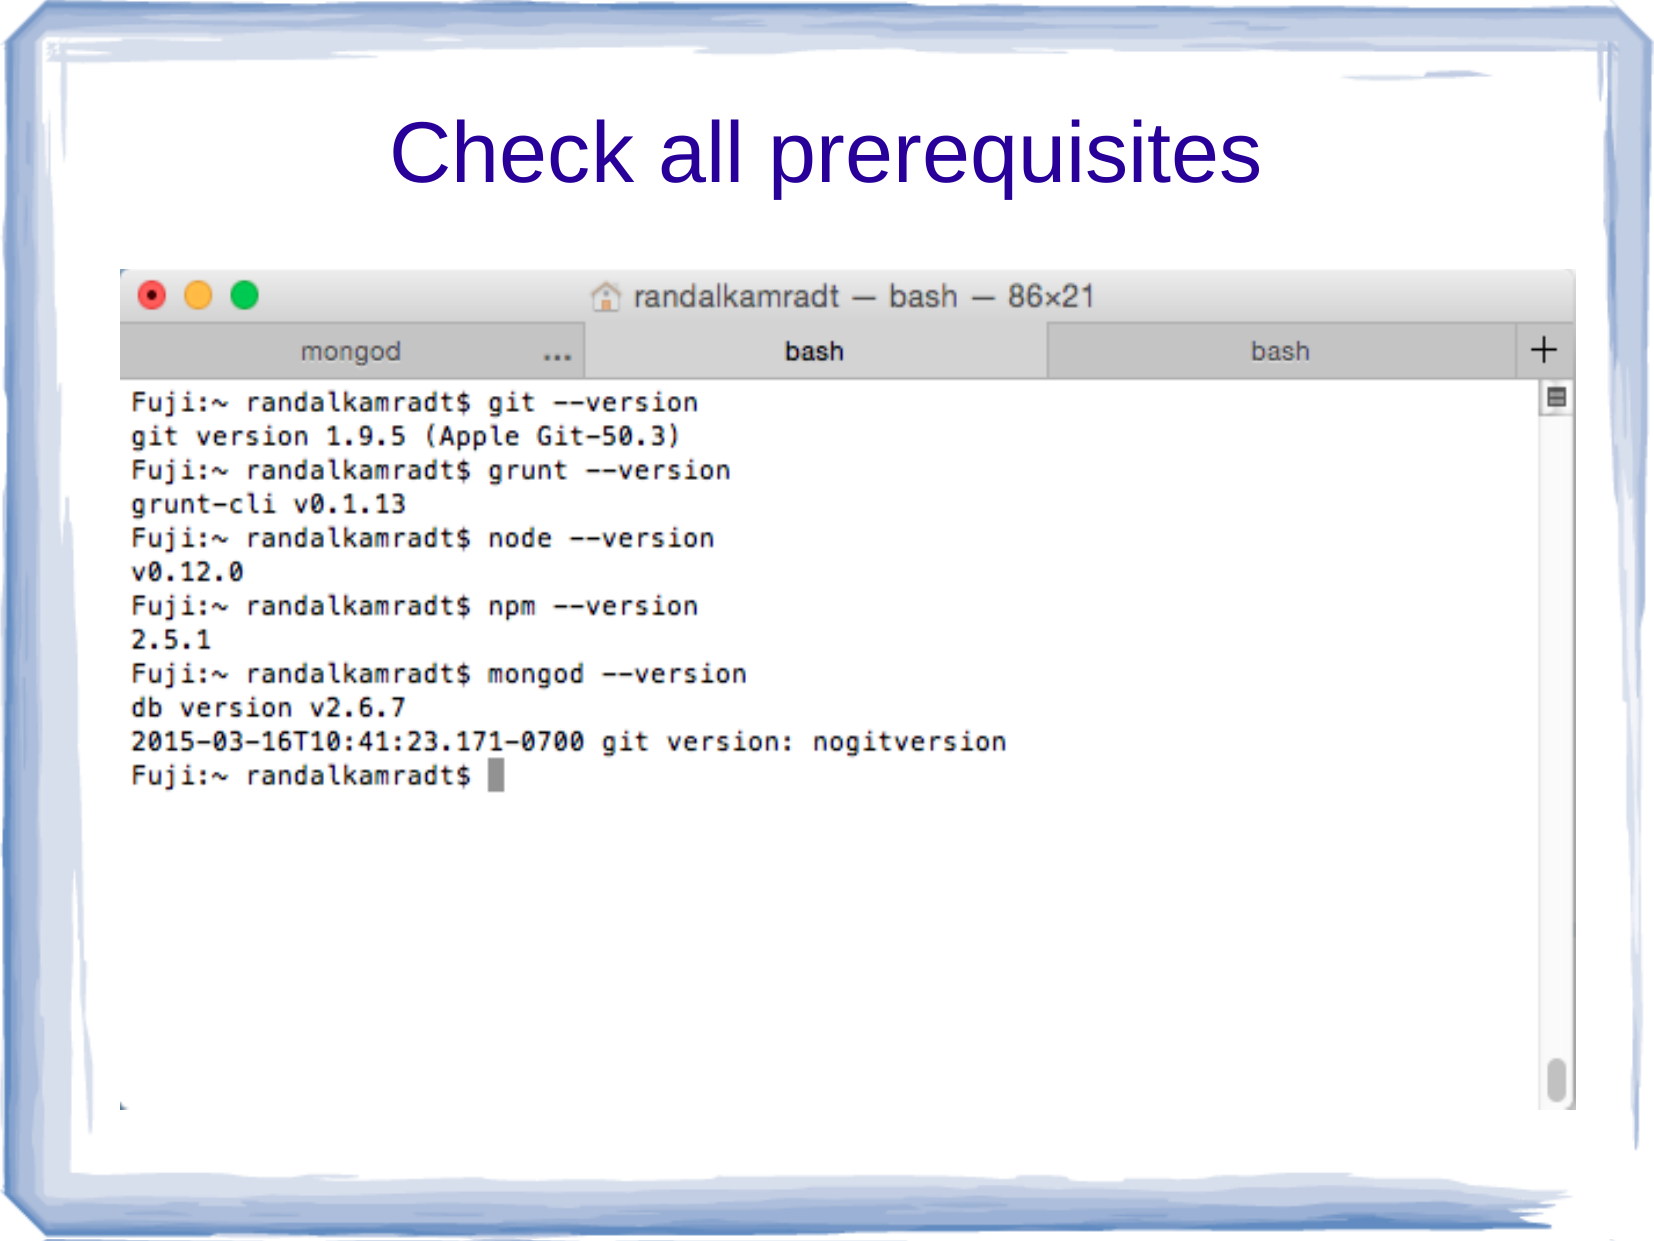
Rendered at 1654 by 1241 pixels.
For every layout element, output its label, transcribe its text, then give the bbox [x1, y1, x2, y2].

title Check all prerequisites [82, 49, 1571, 257]
picture [0, 0, 1654, 1241]
